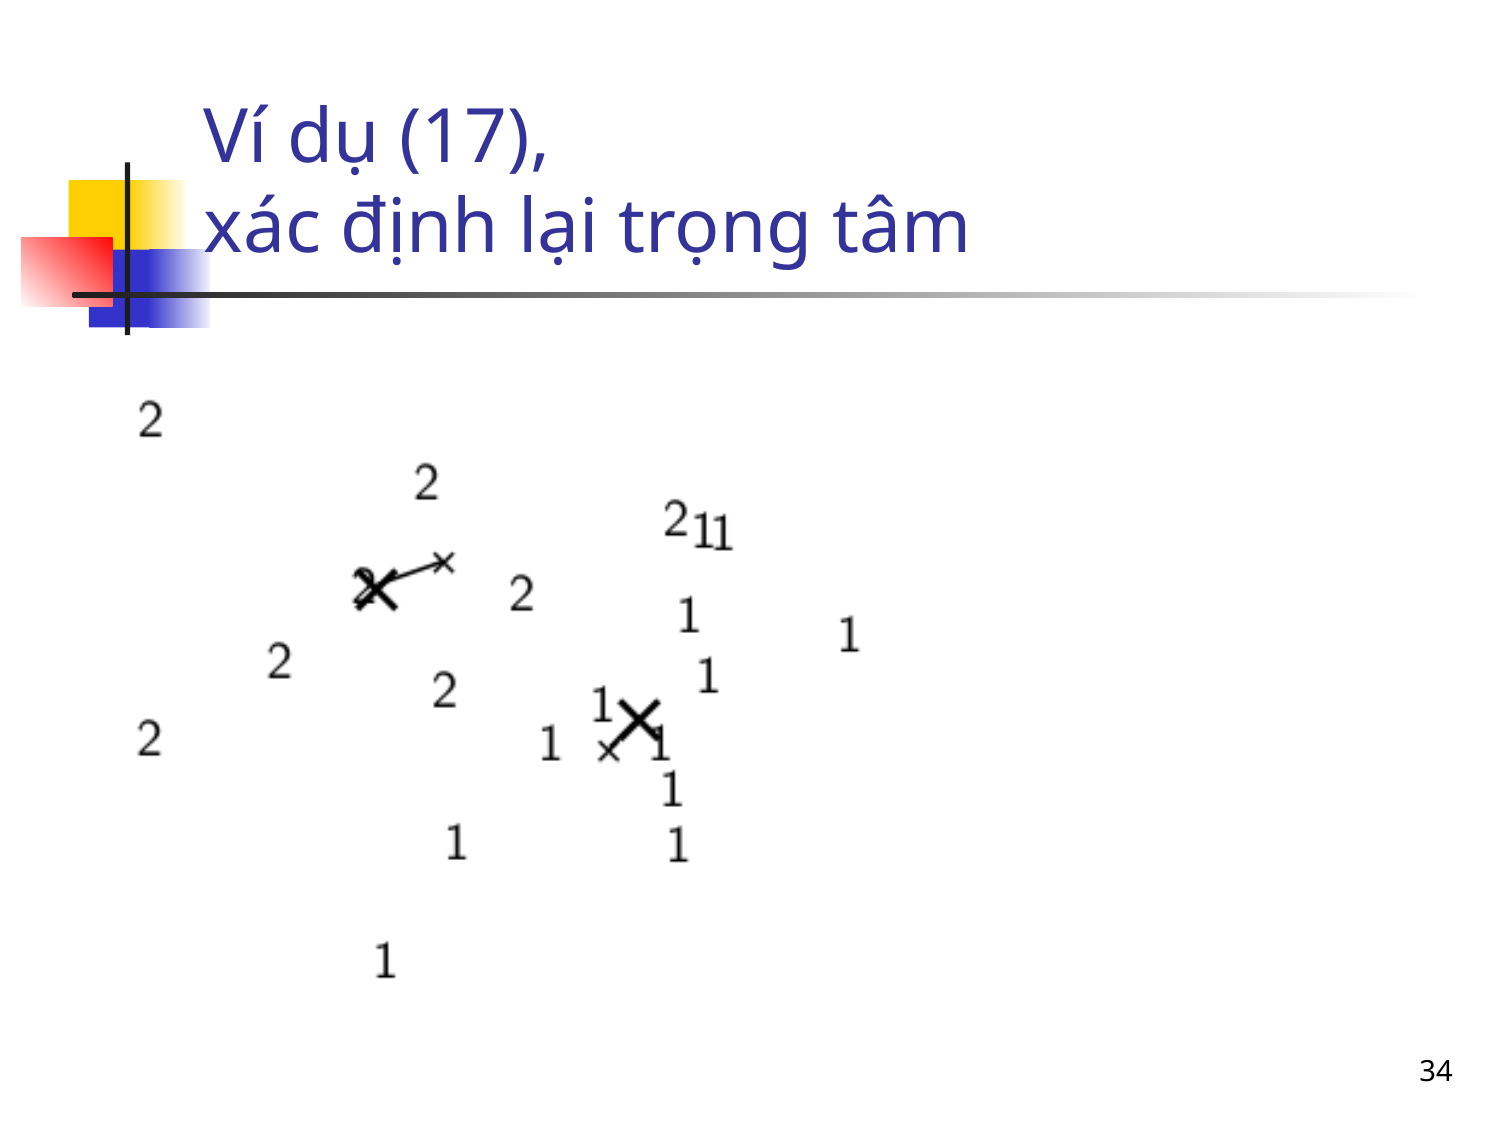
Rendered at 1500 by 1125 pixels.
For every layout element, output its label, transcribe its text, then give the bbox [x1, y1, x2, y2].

title Ví dụ (17), xác định lại trọng tâm [188, 35, 1468, 275]
slide_number <number> [1155, 1024, 1468, 1100]
picture [90, 389, 878, 1005]
